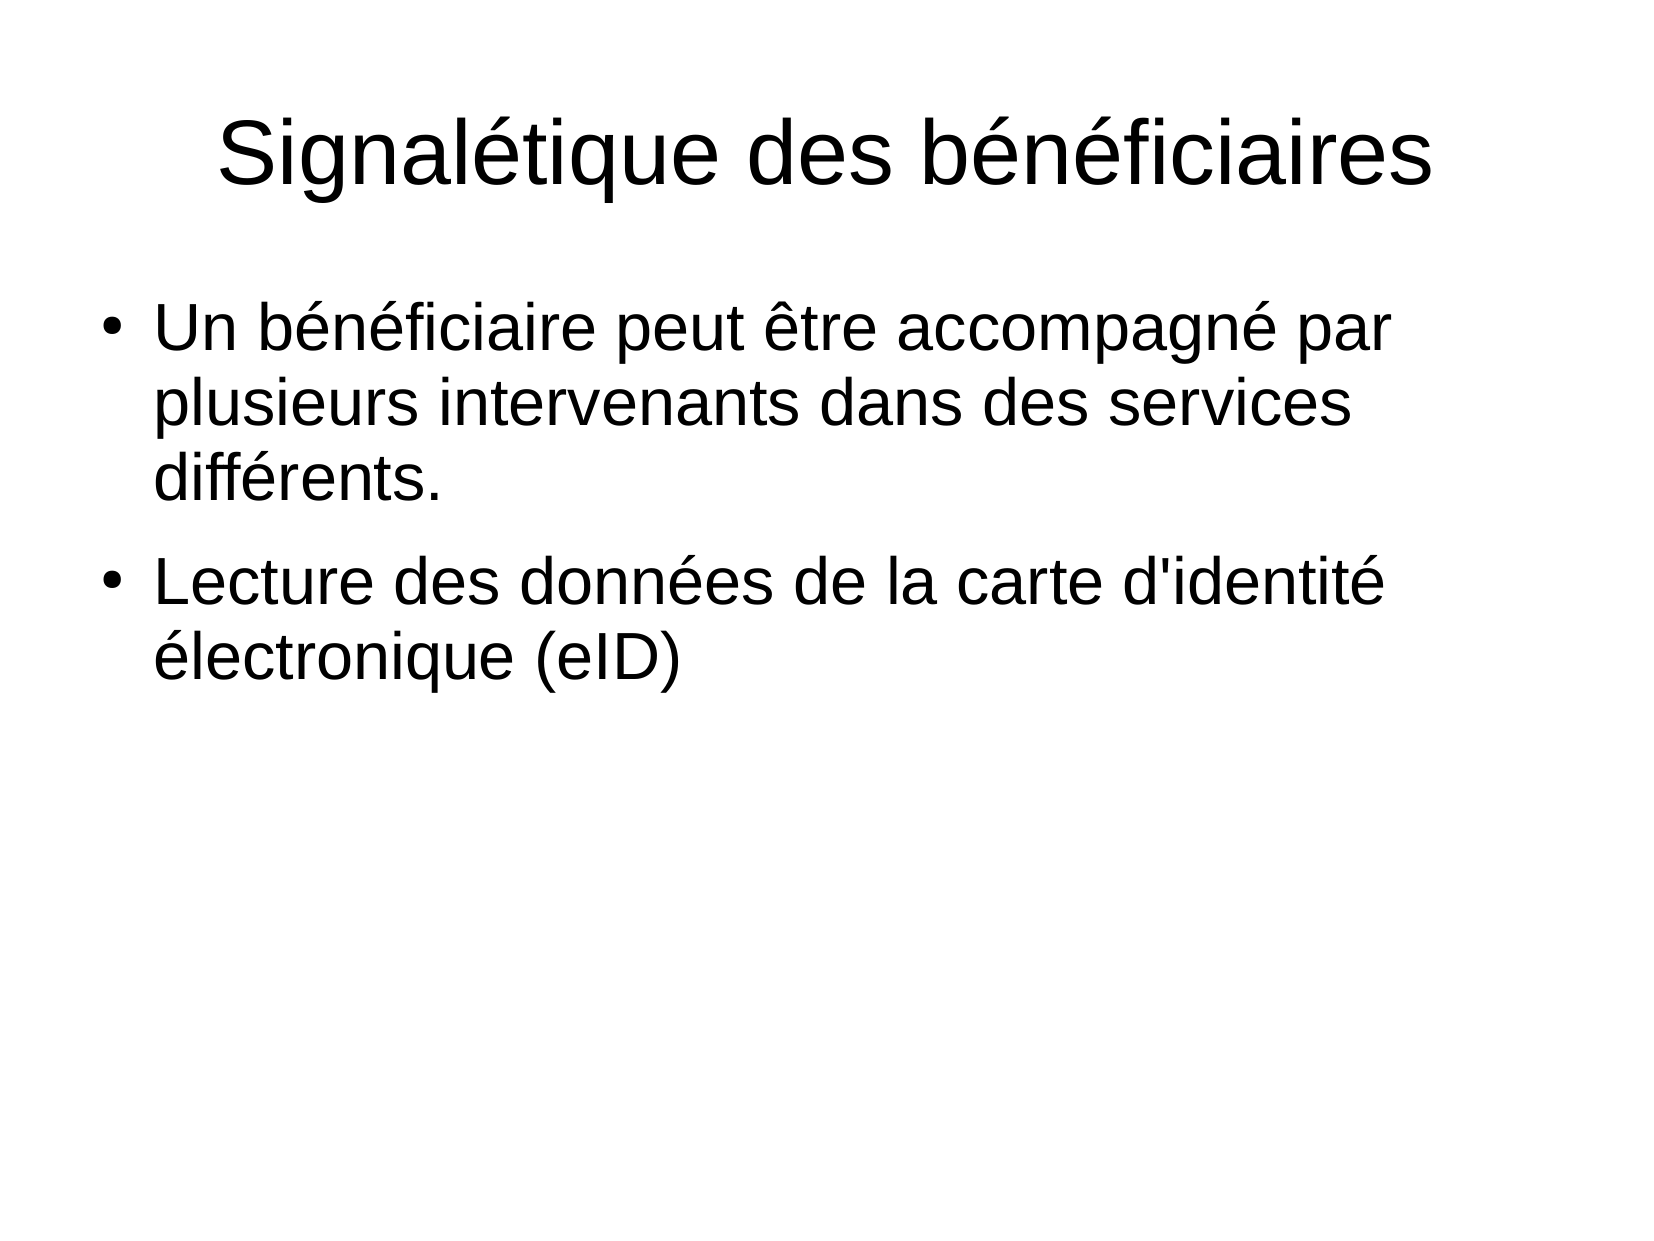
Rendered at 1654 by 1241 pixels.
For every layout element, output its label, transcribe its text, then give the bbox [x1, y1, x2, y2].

list Un bénéficiaire peut être accompagné par plusieurs intervenants dans des services différents. Lecture des données de la carte d'identité électronique (eID) [82, 290, 1571, 1010]
title Signalétique des bénéficiaires [82, 49, 1571, 257]
